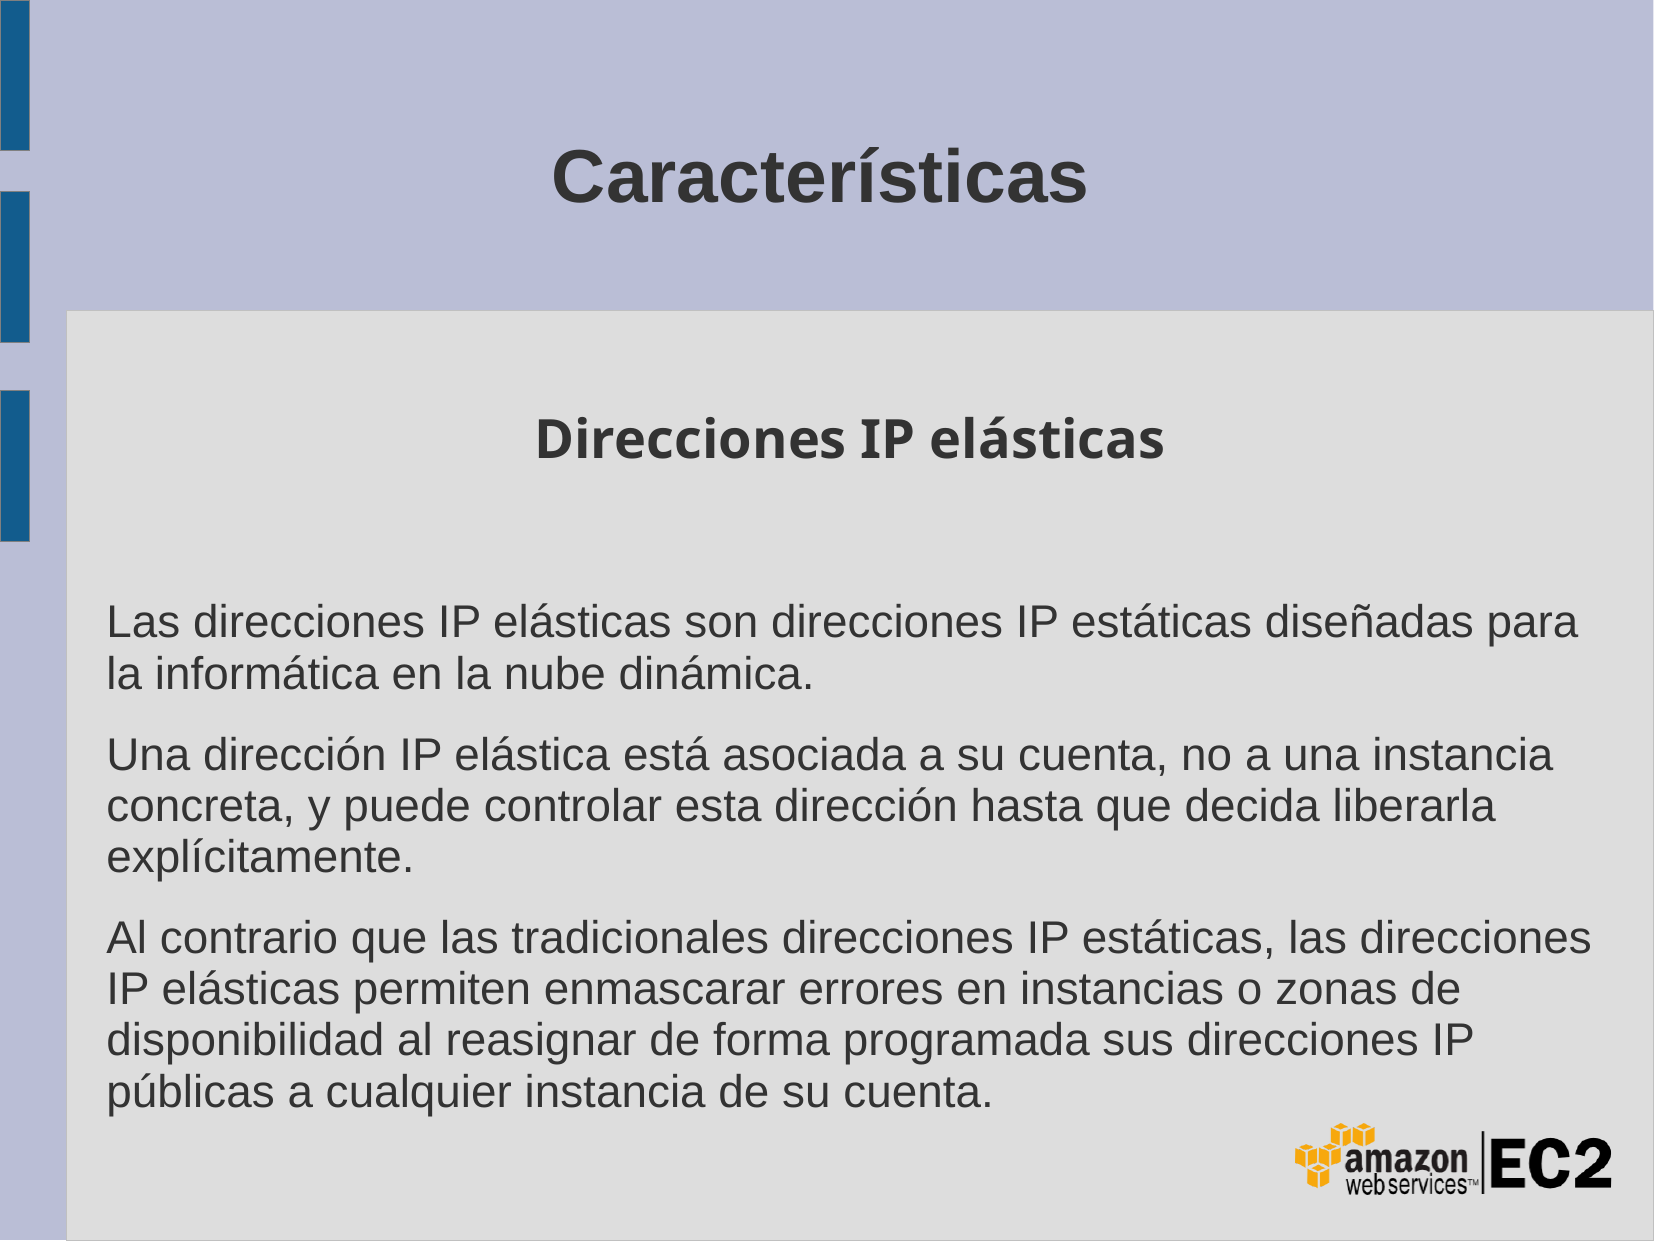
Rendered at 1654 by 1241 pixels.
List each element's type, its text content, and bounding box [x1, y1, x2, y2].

list Direcciones IP elásticas Las direcciones IP elásticas son direcciones IP estáticas diseñadas para la informática en la nube dinámica. Una dirección IP elástica está asociada a su cuenta, no a una instancia concreta, y puede controlar esta dirección hasta que decida liberarla explícitamente. Al contrario que las tradicionales direcciones IP estáticas, las direcciones IP elásticas permiten enmascarar errores en instancias o zonas de disponibilidad al reasignar de forma programada sus direcciones IP públicas a cualquier instancia de su cuenta. [106, 400, 1595, 1093]
title Características [76, 88, 1565, 266]
picture [1255, 1077, 1654, 1241]
